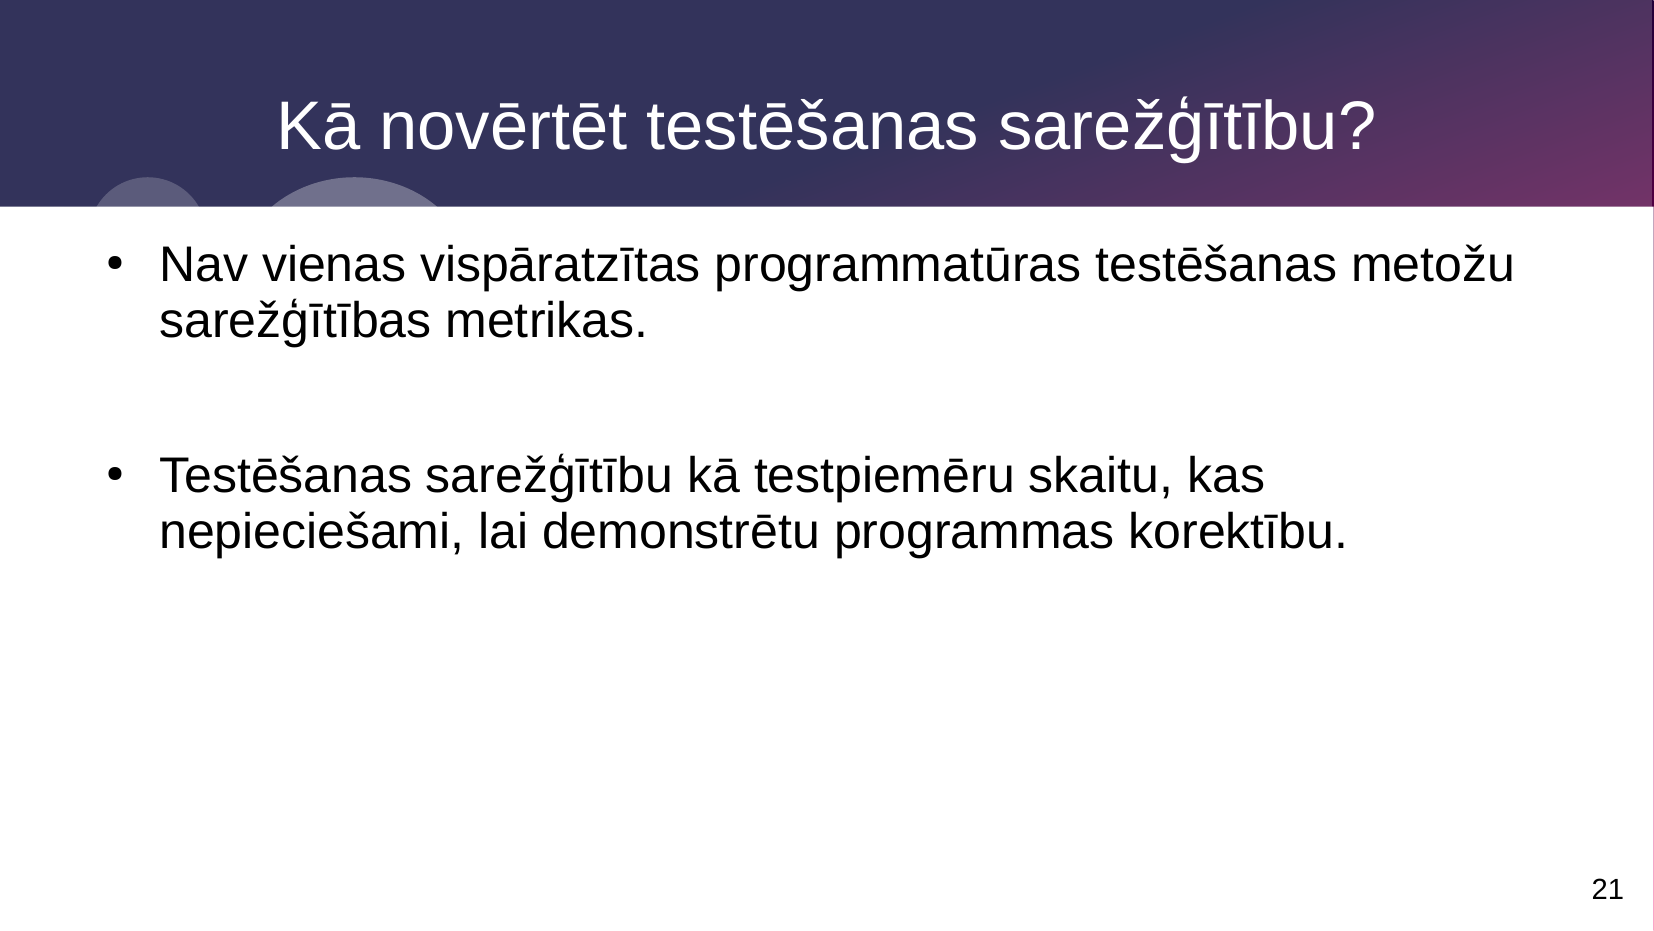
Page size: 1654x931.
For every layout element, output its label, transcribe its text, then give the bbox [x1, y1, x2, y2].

title Kā novērtēt testēšanas sarežģītību? [88, 44, 1565, 207]
list Nav vienas vispāratzītas programmatūras testēšanas metožu sarežģītības metrikas. Testēšanas sarežģītību kā testpiemēru skaitu, kas nepieciešami, lai demonstrētu programmas korektību. [88, 236, 1565, 827]
